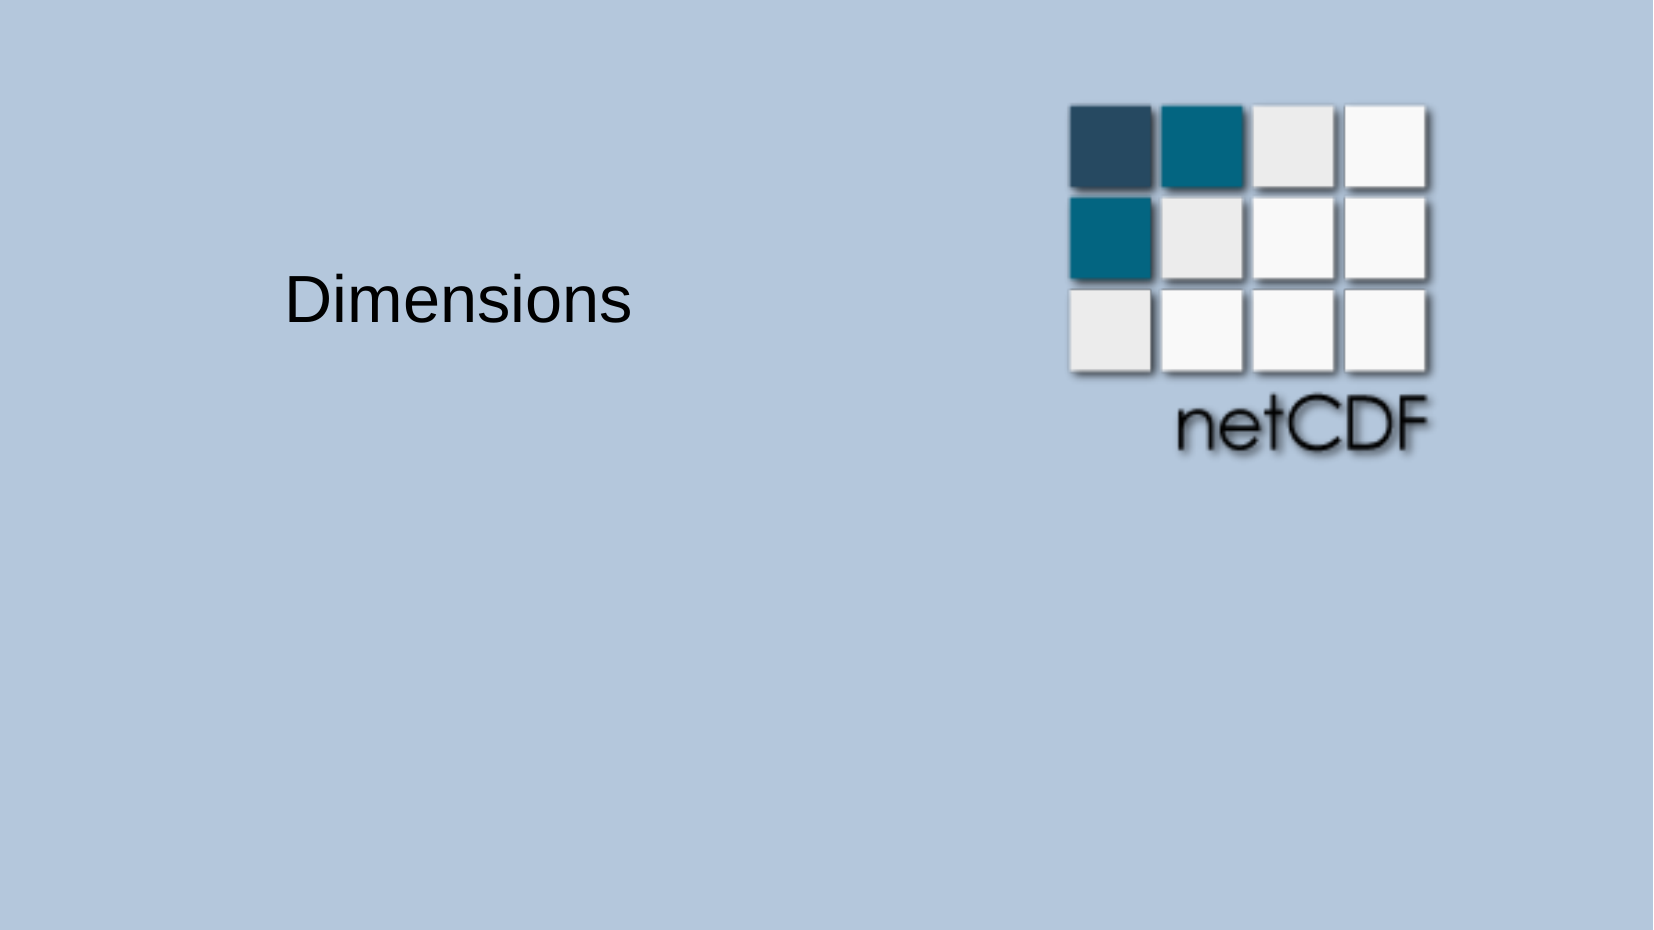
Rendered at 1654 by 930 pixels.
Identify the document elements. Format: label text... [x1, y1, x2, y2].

picture [1041, 74, 1456, 490]
text_box Dimensions [270, 255, 648, 345]
